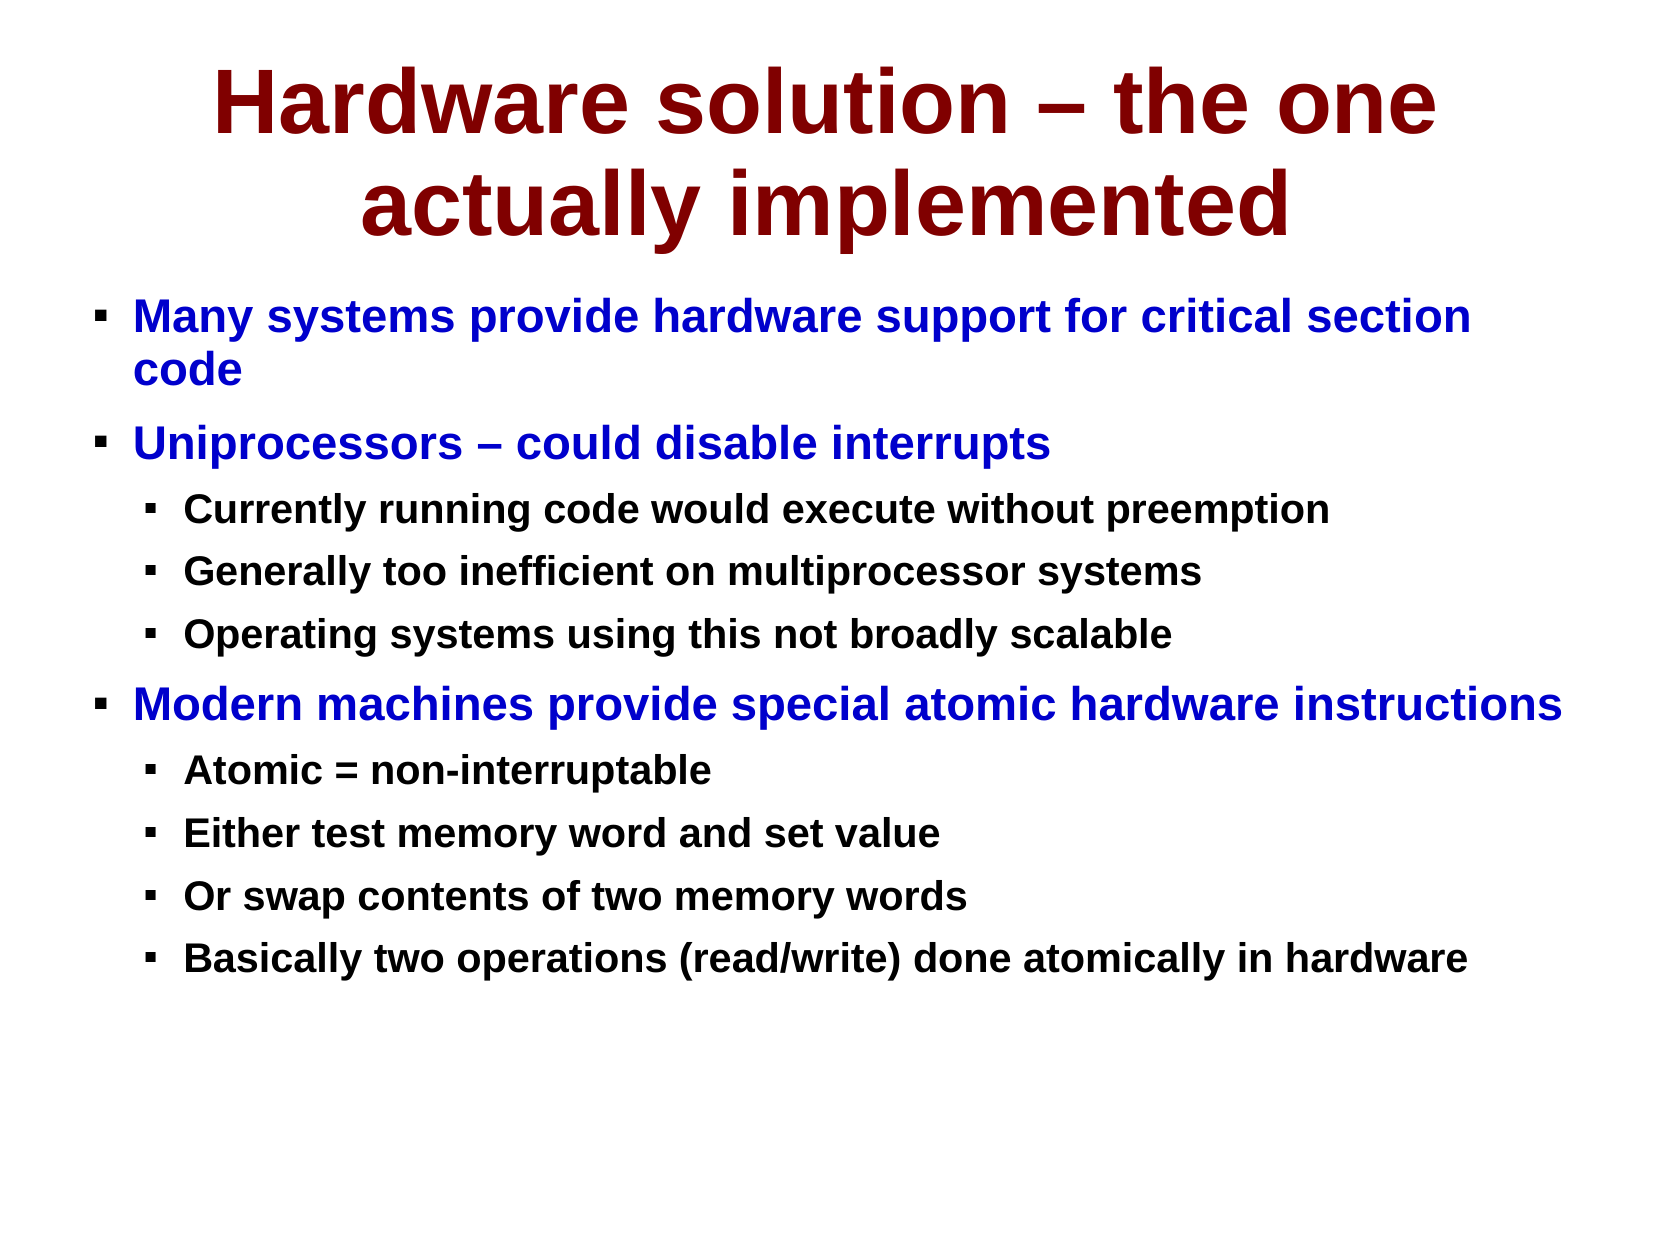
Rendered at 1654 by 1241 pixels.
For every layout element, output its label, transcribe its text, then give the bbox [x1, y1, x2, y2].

title Hardware solution – the one actually implemented [82, 49, 1571, 257]
list Many systems provide hardware support for critical section code Uniprocessors – could disable interrupts Currently running code would execute without preemption Generally too inefficient on multiprocessor systems Operating systems using this not broadly scalable Modern machines provide special atomic hardware instructions Atomic = non-interruptable Either test memory word and set value Or swap contents of two memory words Basically two operations (read/write) done atomically in hardware [82, 290, 1571, 1010]
